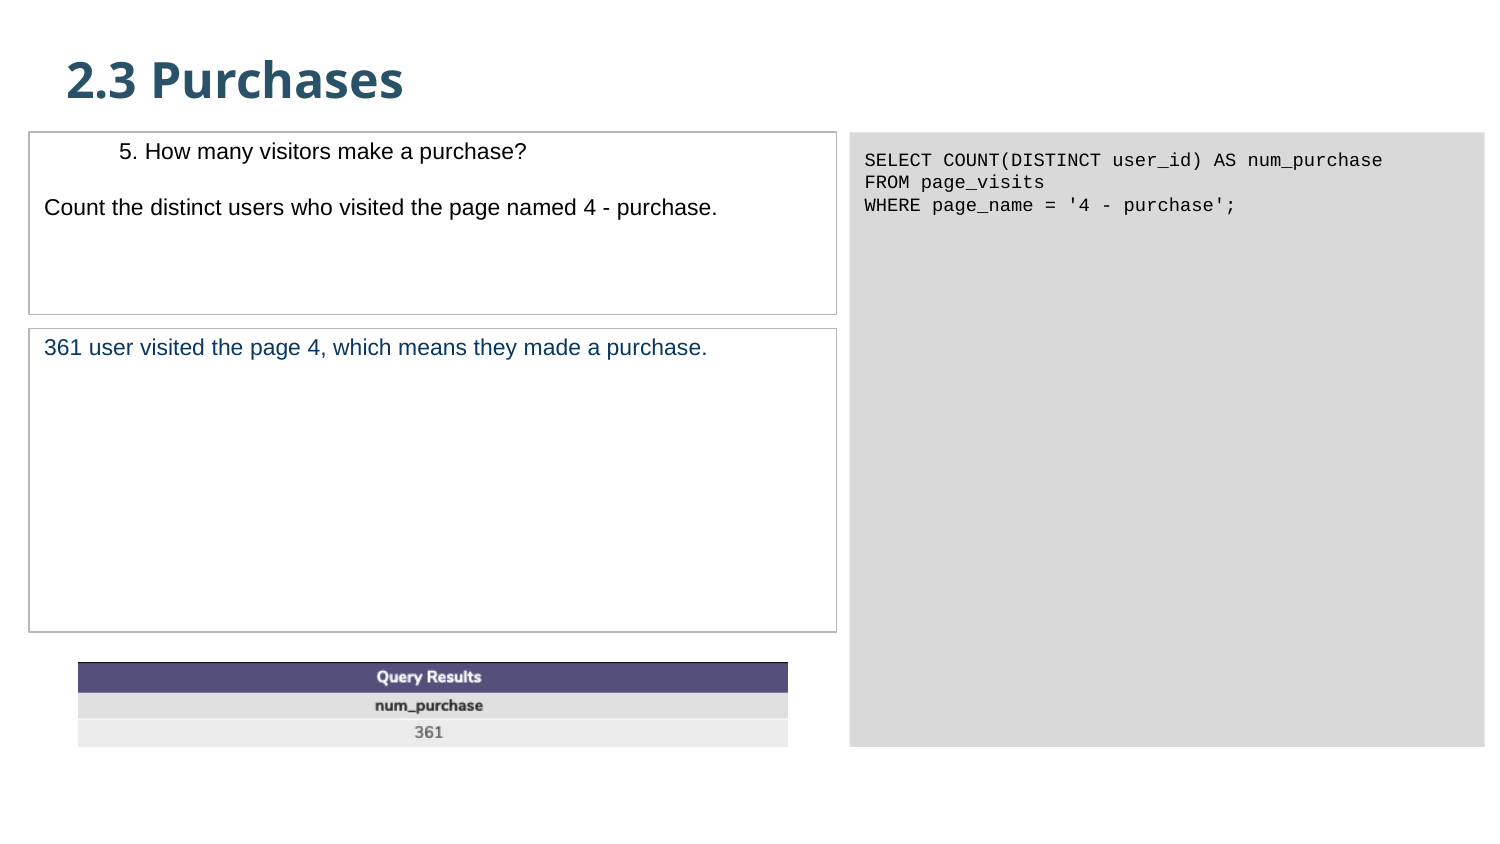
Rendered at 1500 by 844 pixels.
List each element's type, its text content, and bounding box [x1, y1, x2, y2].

text_box SELECT COUNT(DISTINCT user_id) AS num_purchase FROM page_visits WHERE page_name = '4 - purchase'; [849, 132, 1485, 747]
text_box 2.3 Purchases [51, 47, 1449, 124]
text_box 361 user visited the page 4, which means they made a purchase. [29, 328, 837, 633]
picture [78, 662, 788, 747]
text_box 5. How many visitors make a purchase? Count the distinct users who visited the page named 4 - purchase. [29, 132, 837, 315]
